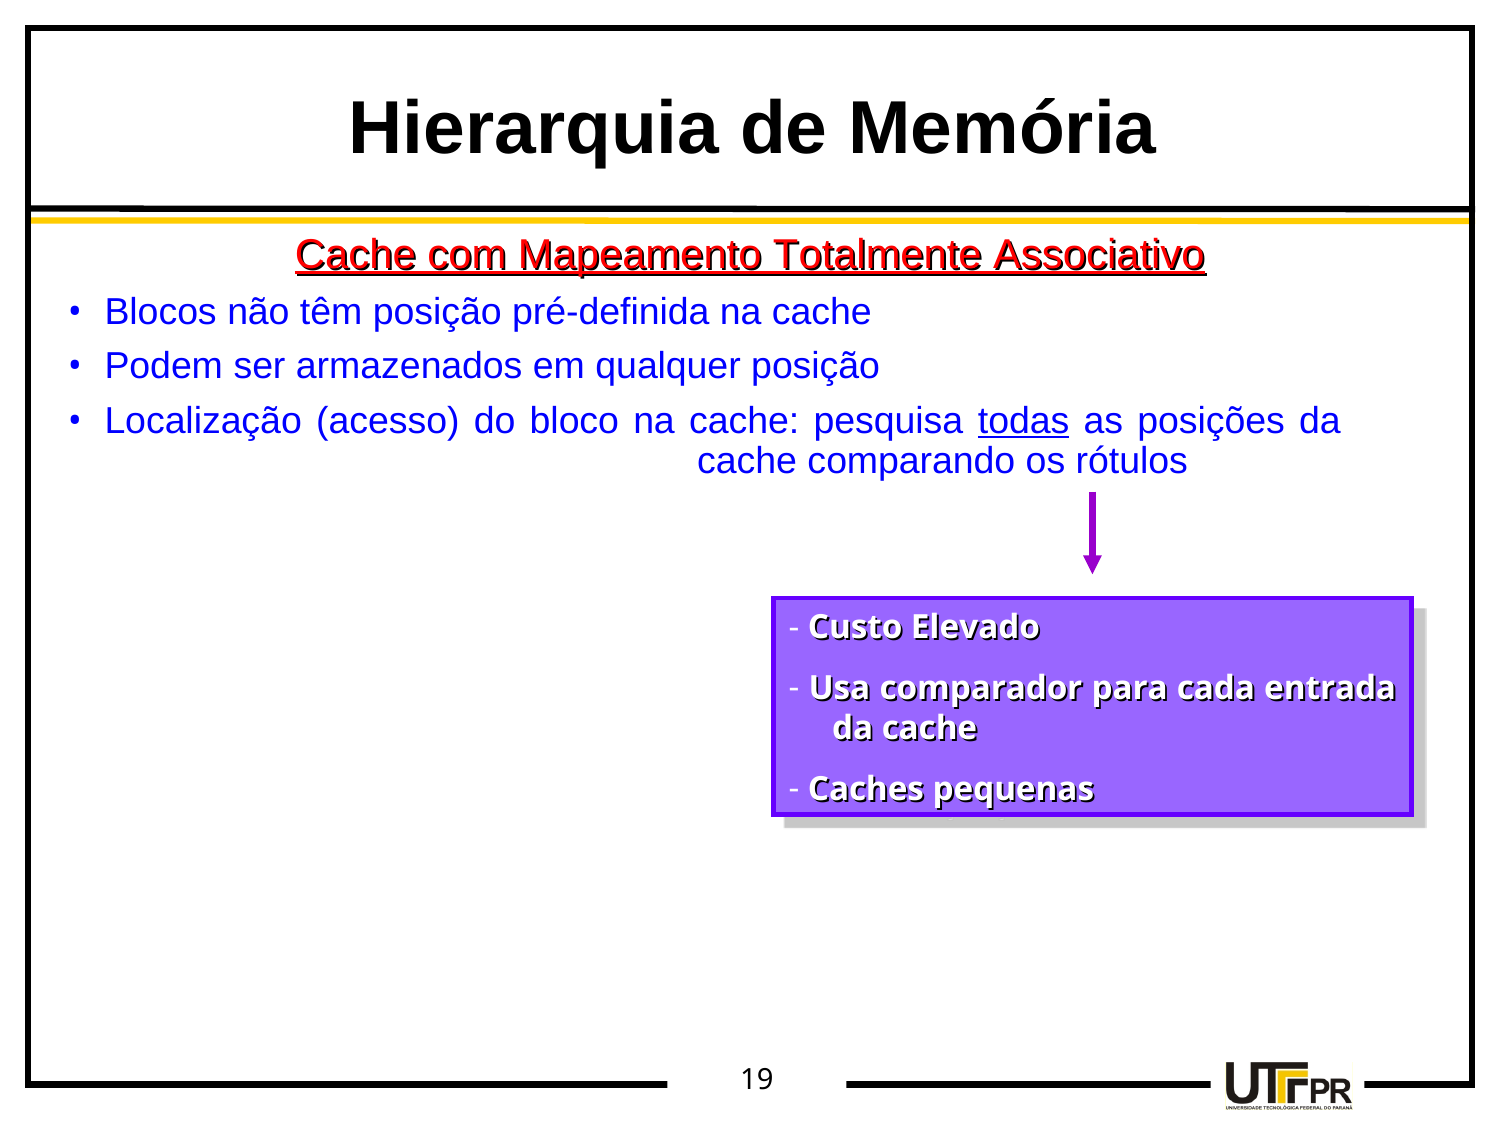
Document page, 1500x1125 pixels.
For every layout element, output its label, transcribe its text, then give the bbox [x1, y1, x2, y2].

text_box Custo Elevado Usa comparador para cada entrada da cache Caches pequenas [773, 597, 1412, 815]
text_box Cache com Mapeamento Totalmente Associativo Blocos não têm posição pré-definida na cache Podem ser armazenados em qualquer posição Localização (acesso) do bloco na cache: pesquisa todas as posições da cache comparando os rótulos [53, 225, 1447, 995]
picture [1225, 1062, 1353, 1110]
title Hierarquia de Memória [29, 85, 1477, 180]
